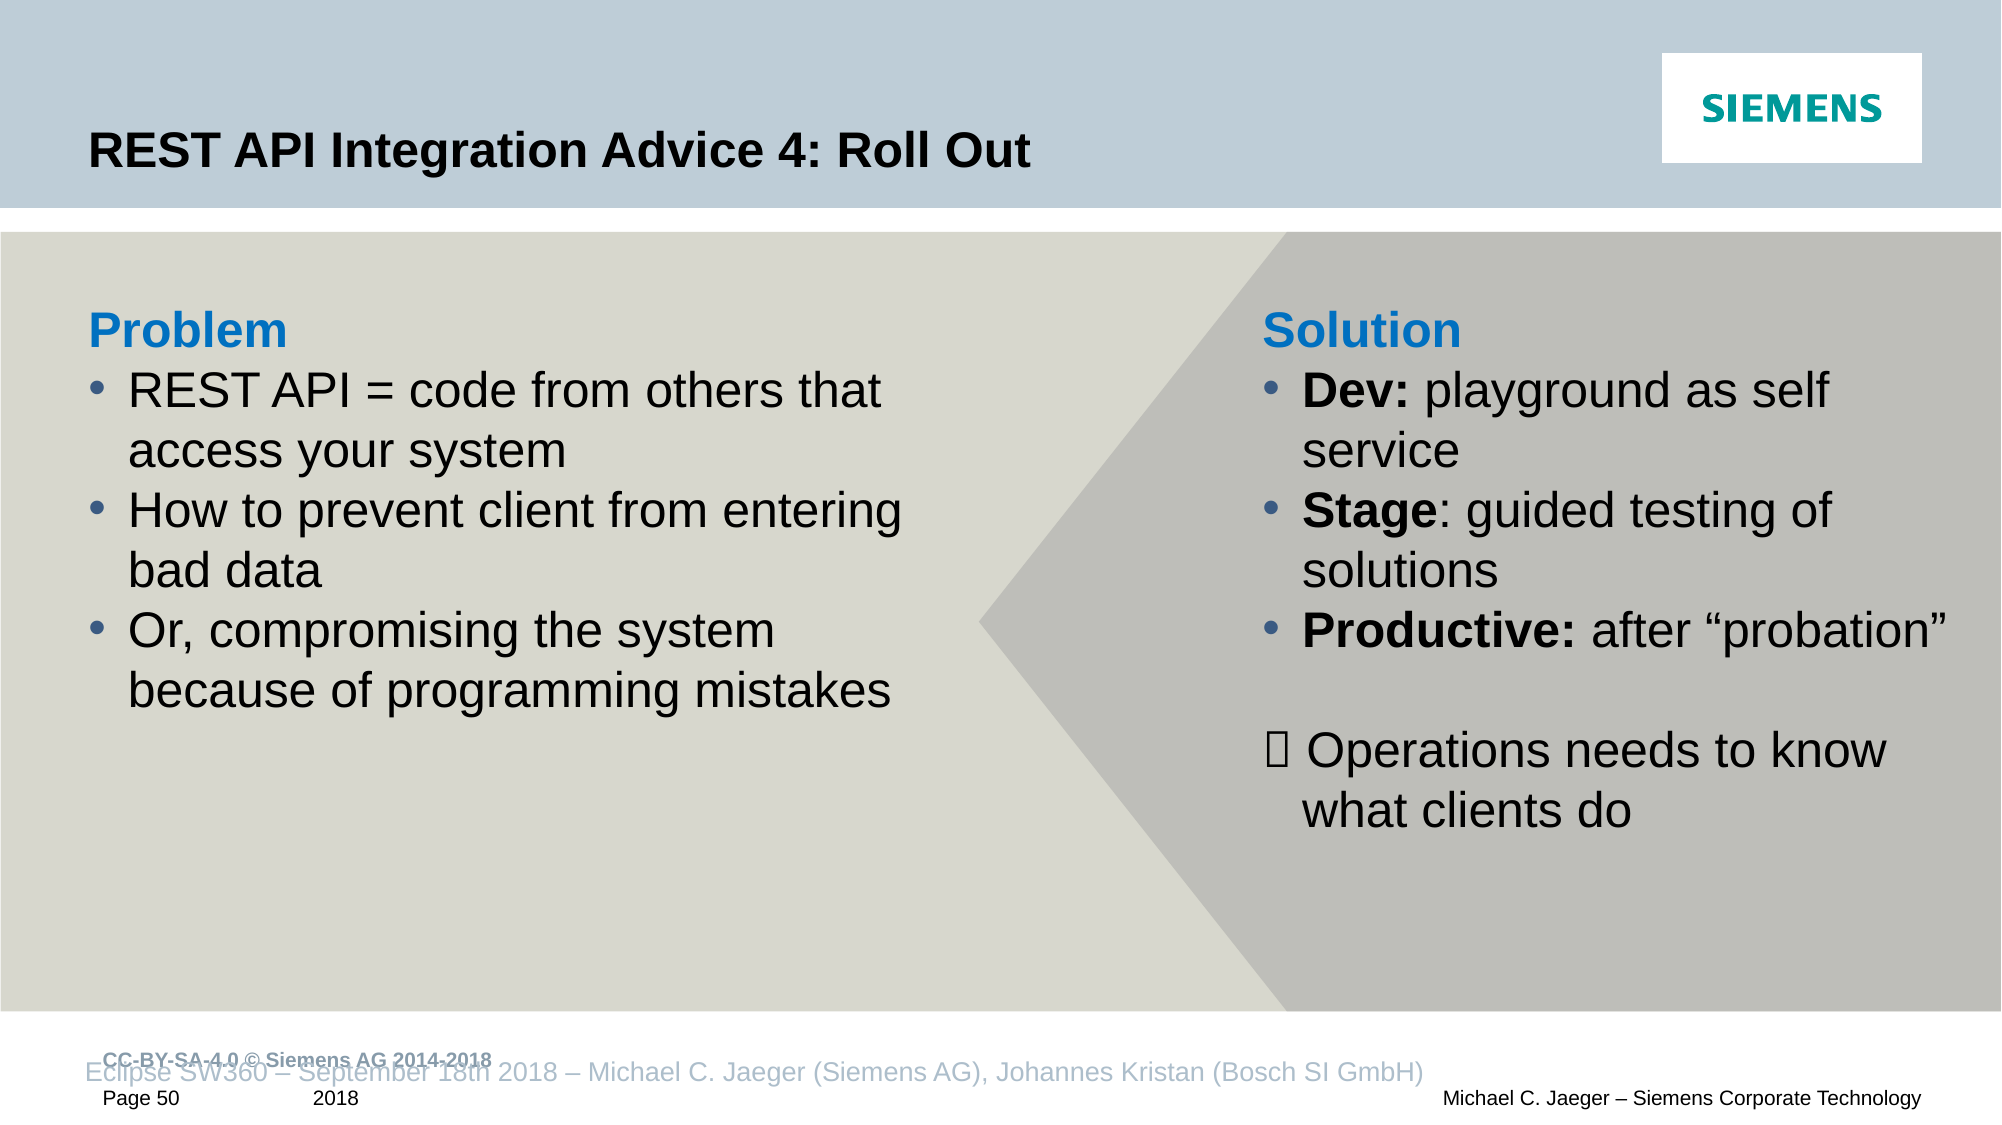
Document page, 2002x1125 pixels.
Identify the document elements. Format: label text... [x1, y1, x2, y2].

title REST API Integration Advice 4: Roll Out [68, 97, 1933, 252]
text_box Solution Dev: playground as self service Stage: guided testing of solutions Productive: after “probation”  Operations needs to know what clients do [1242, 277, 2001, 1000]
text_box [0, 231, 2001, 1012]
list Problem REST API = code from others that access your system How to prevent client from entering bad data Or, compromising the system because of programming mistakes [68, 276, 983, 1000]
